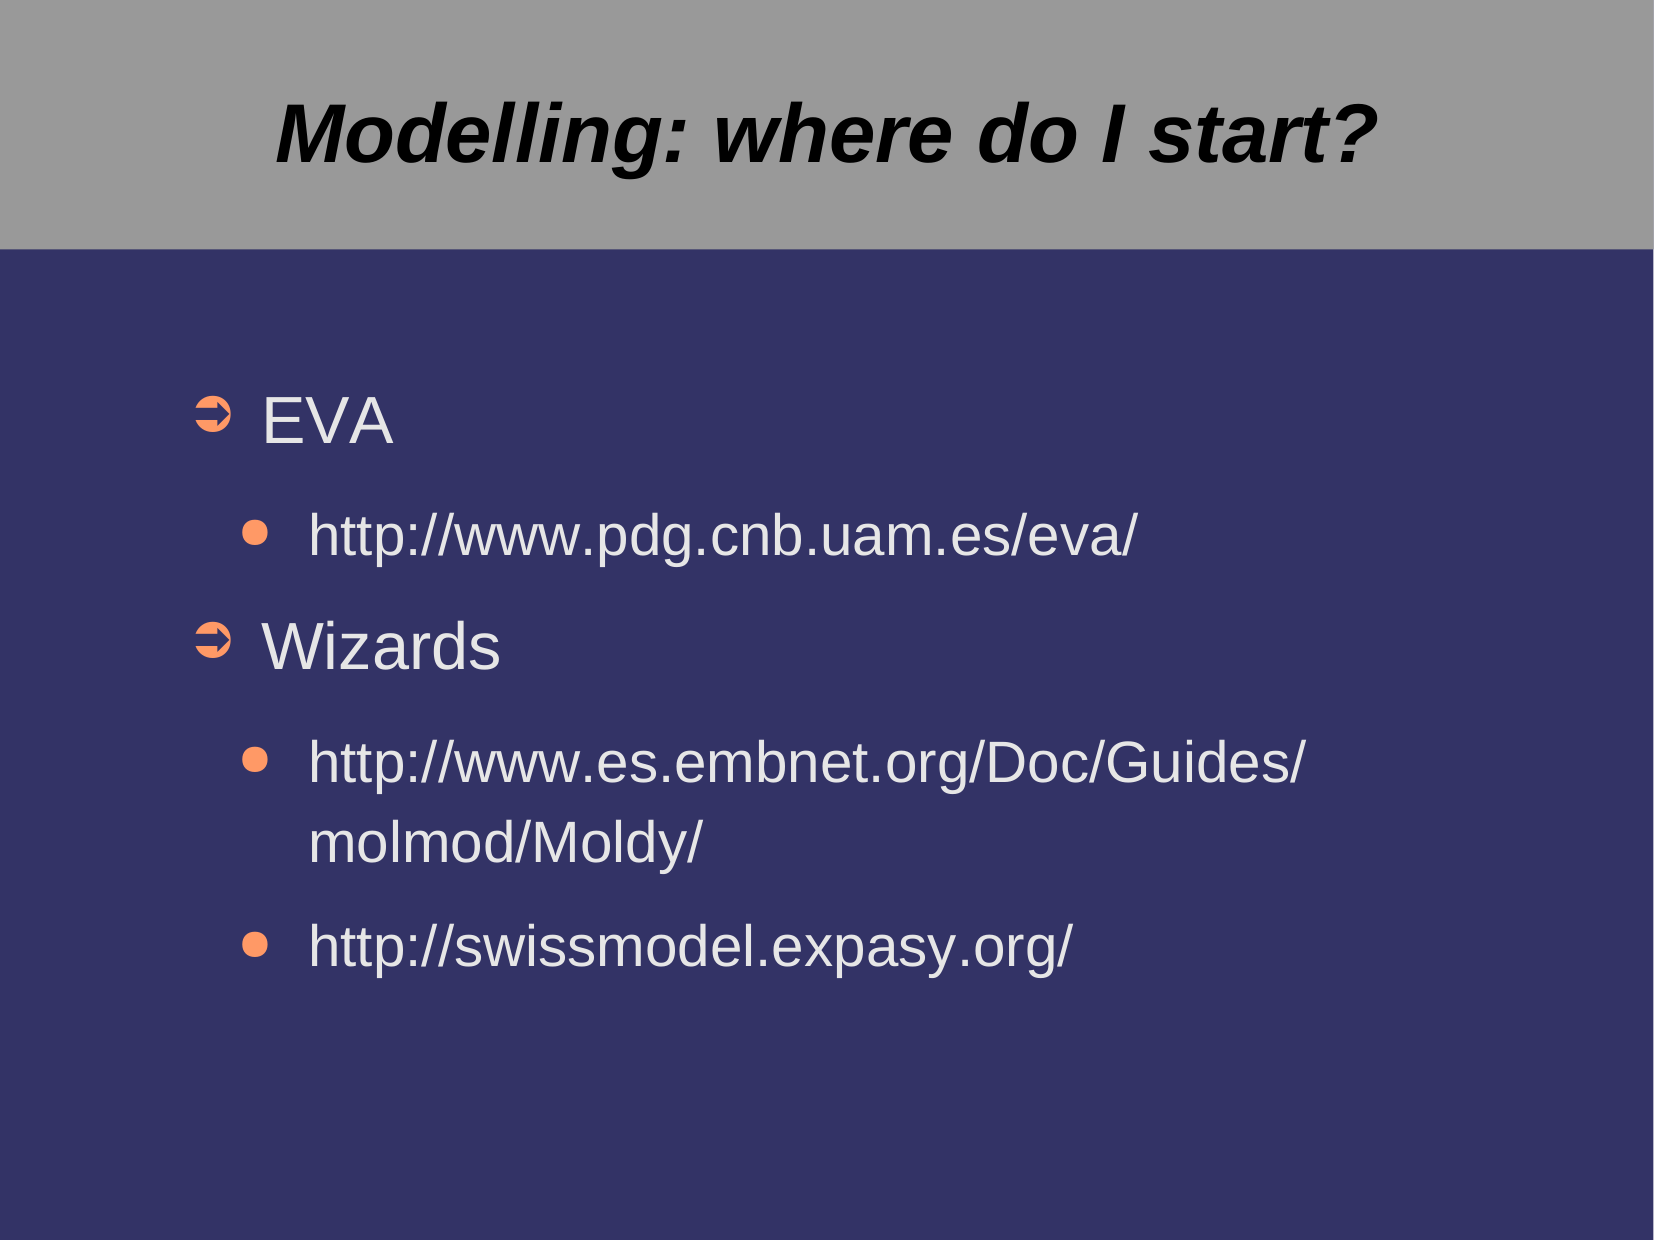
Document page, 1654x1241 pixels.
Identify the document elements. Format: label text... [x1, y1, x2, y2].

title Modelling: where do I start? [121, 19, 1534, 227]
list EVA http://www.pdg.cnb.uam.es/eva/ Wizards http://www.es.embnet.org/Doc/Guides/molmod/Moldy/ http://swissmodel.expasy.org/ [178, 364, 1570, 1147]
